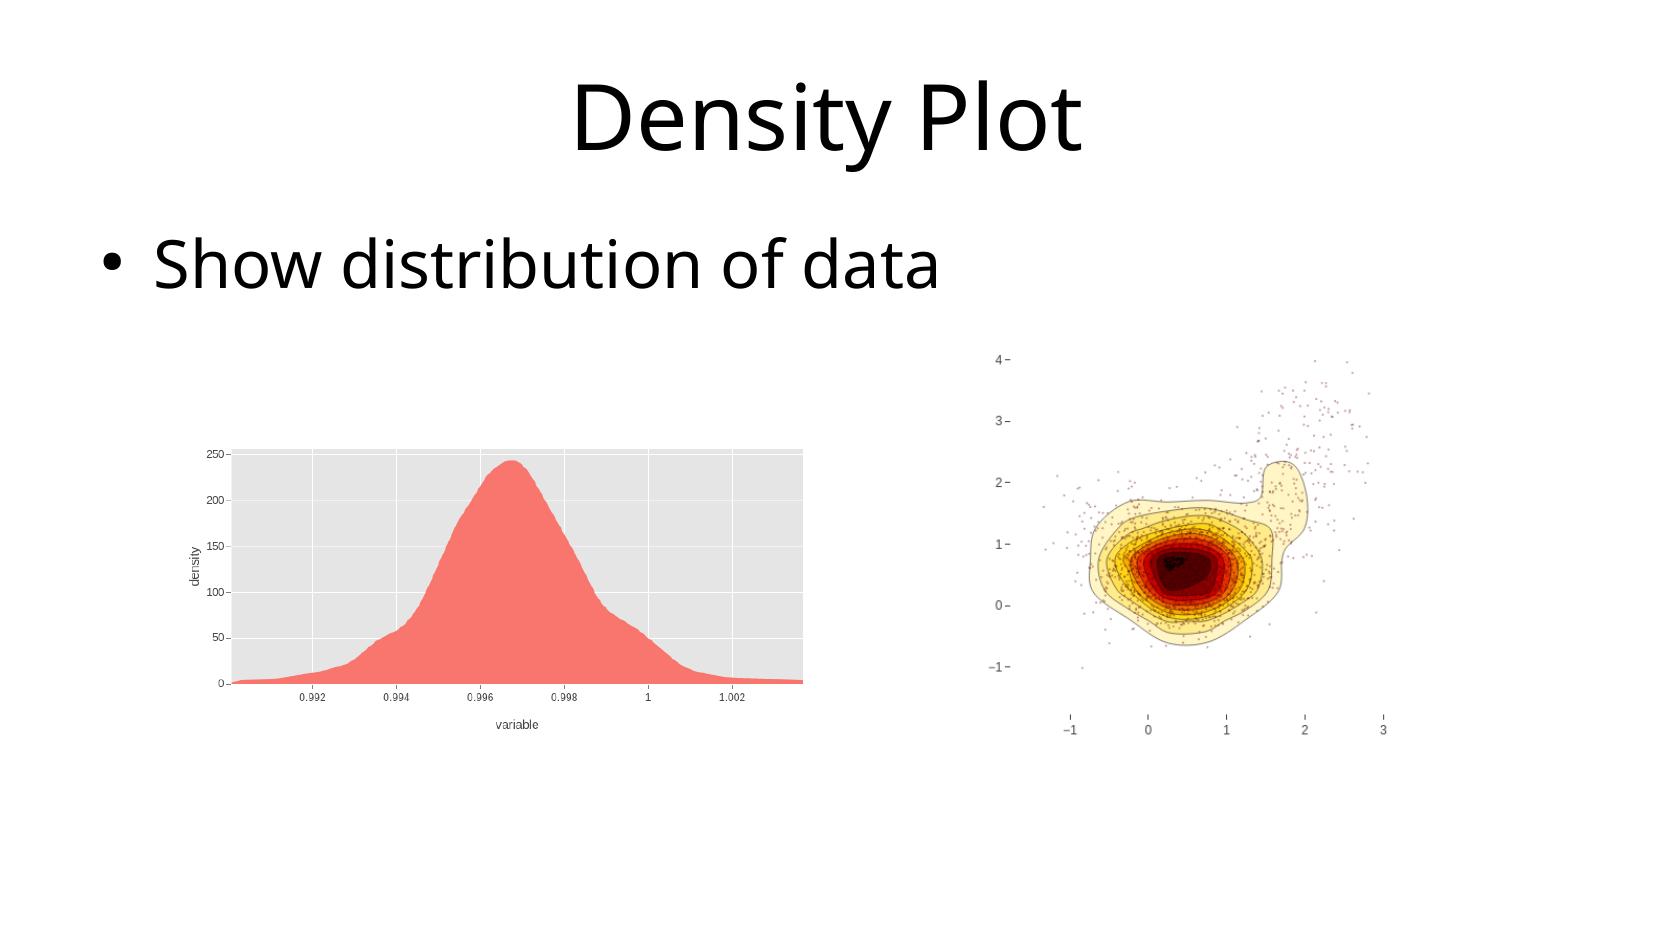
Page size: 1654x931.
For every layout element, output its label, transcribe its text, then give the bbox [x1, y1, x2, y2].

list Show distribution of data [82, 217, 1571, 758]
picture [960, 333, 1447, 768]
picture [167, 434, 827, 739]
title Density Plot [82, 37, 1571, 193]
